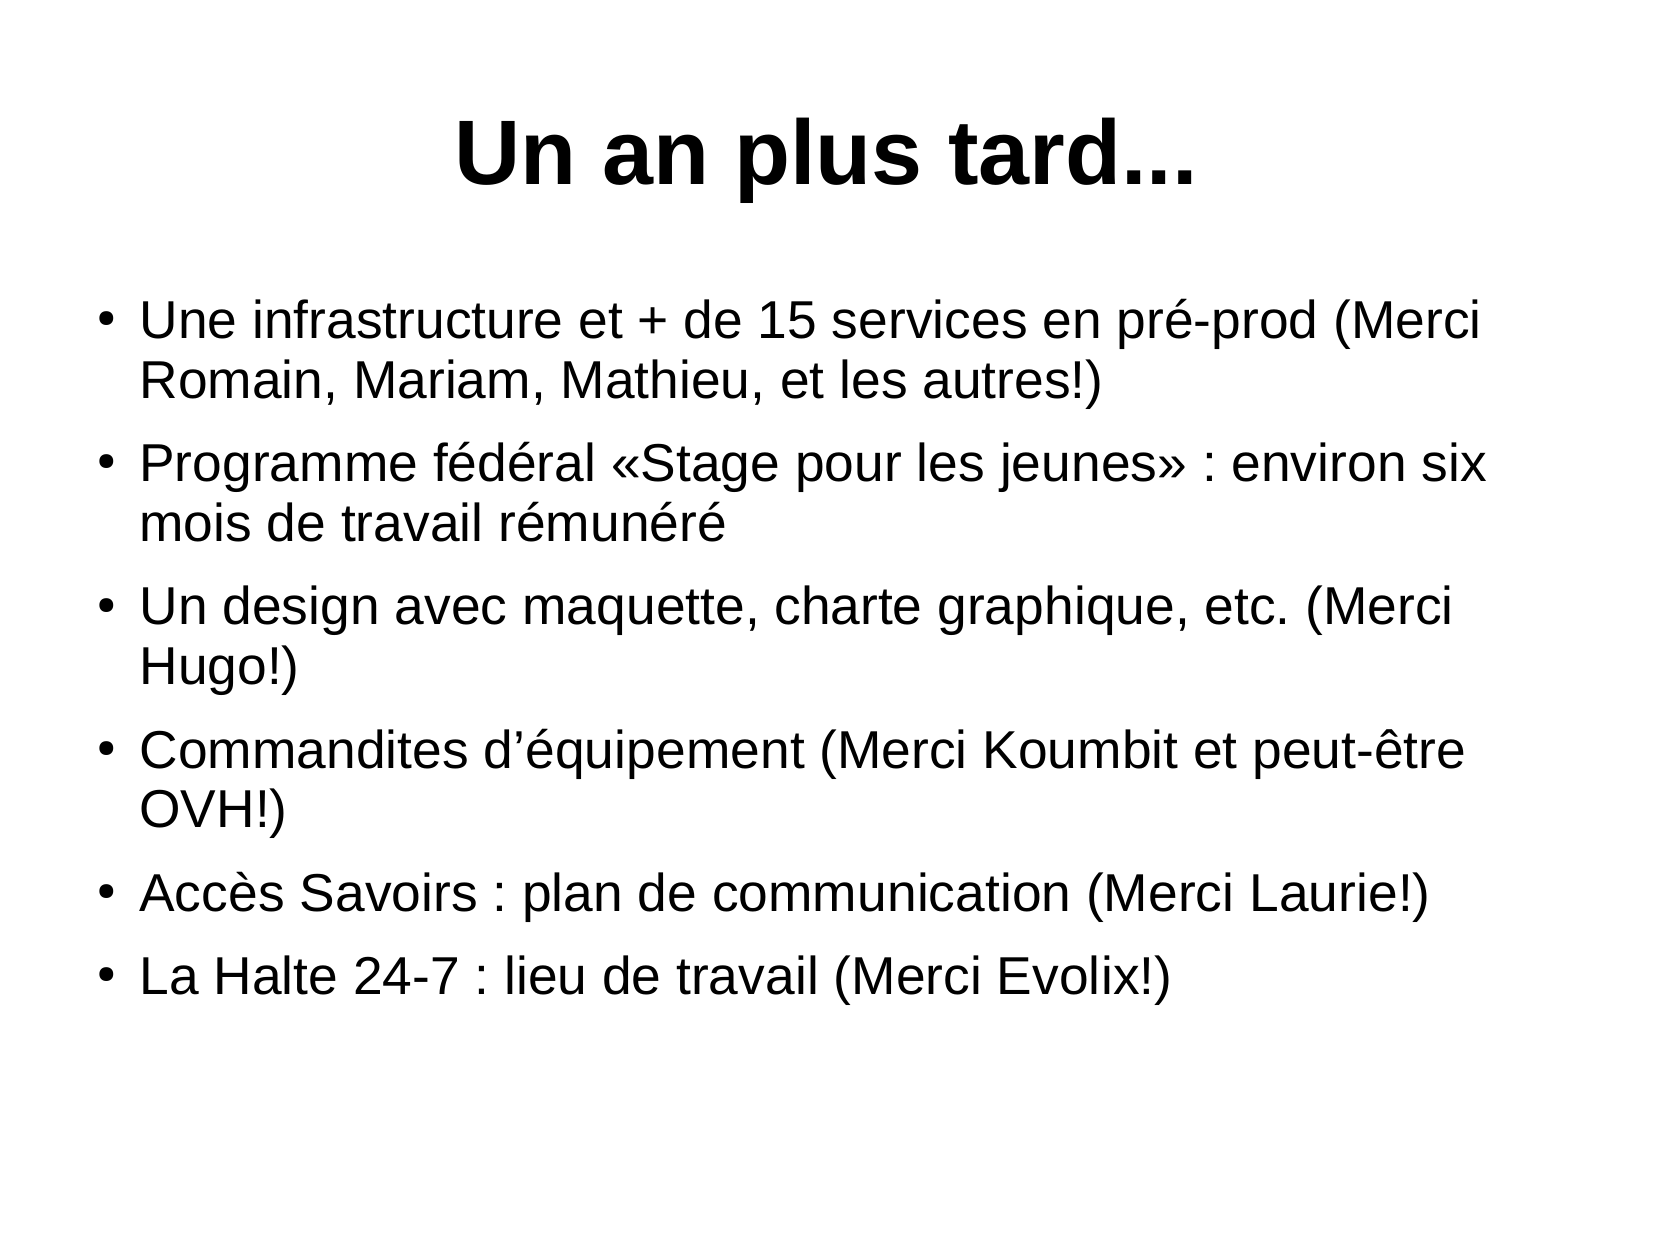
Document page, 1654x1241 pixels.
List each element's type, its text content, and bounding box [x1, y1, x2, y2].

title Un an plus tard... [82, 49, 1571, 257]
list Une infrastructure et + de 15 services en pré-prod (Merci Romain, Mariam, Mathieu, et les autres!) Programme fédéral «Stage pour les jeunes» : environ six mois de travail rémunéré Un design avec maquette, charte graphique, etc. (Merci Hugo!) Commandites d’équipement (Merci Koumbit et peut-être OVH!) Accès Savoirs : plan de communication (Merci Laurie!) La Halte 24-7 : lieu de travail (Merci Evolix!) [82, 290, 1571, 1010]
